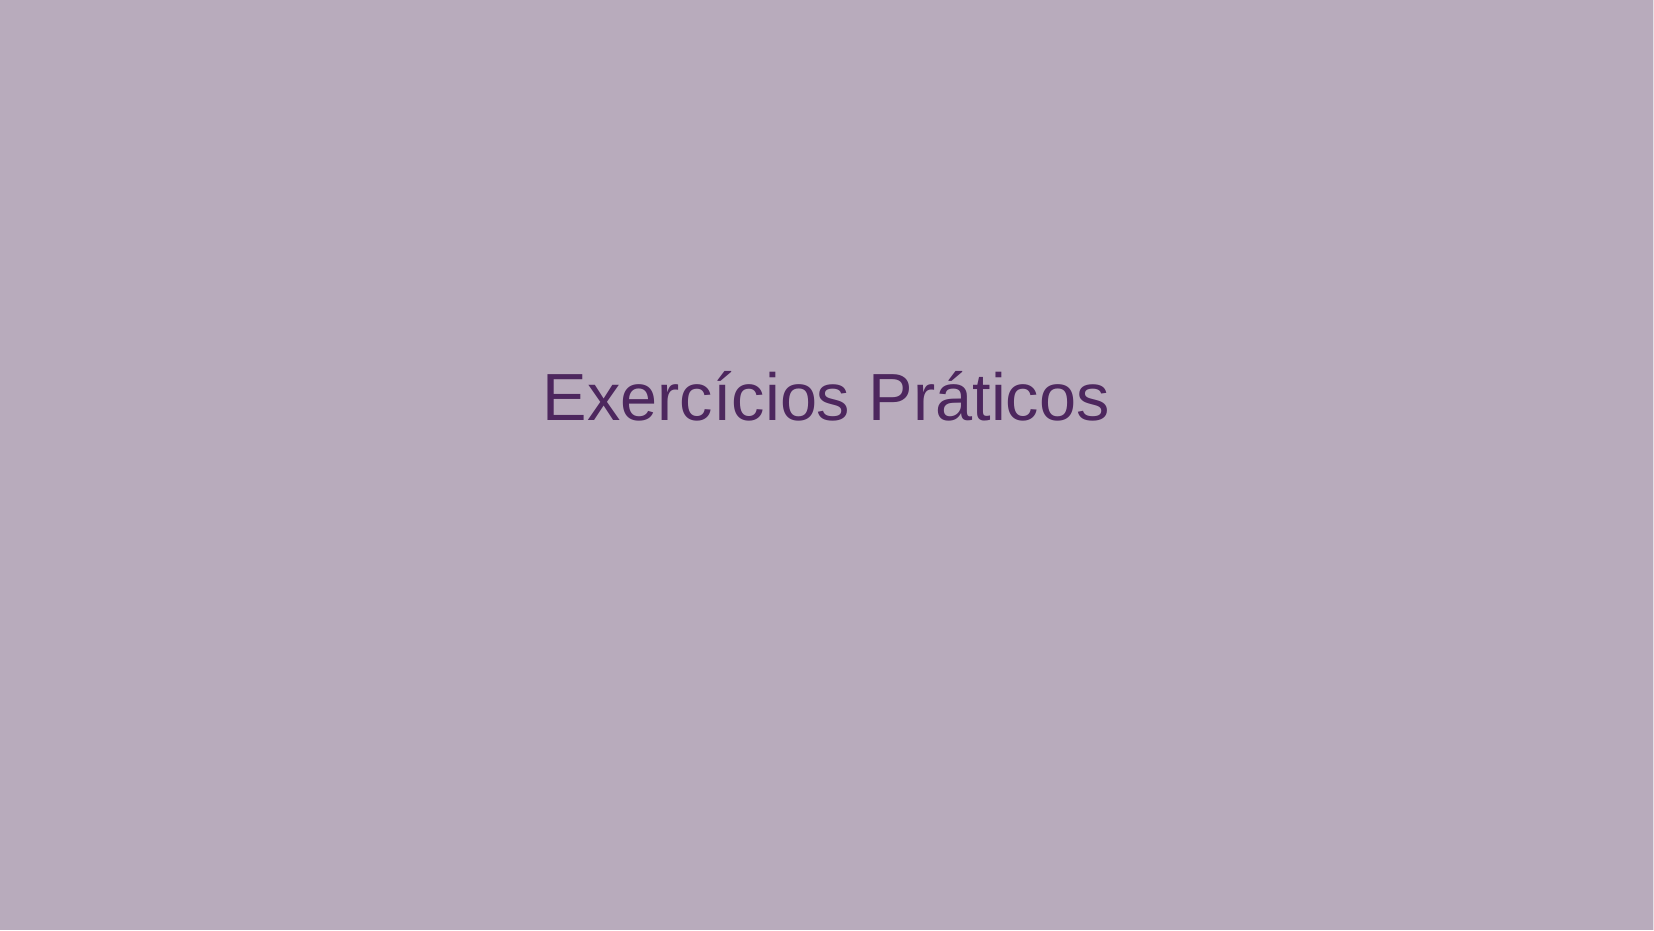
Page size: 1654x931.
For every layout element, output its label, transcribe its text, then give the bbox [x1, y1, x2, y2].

subtitle Exercícios Práticos [82, 37, 1571, 757]
